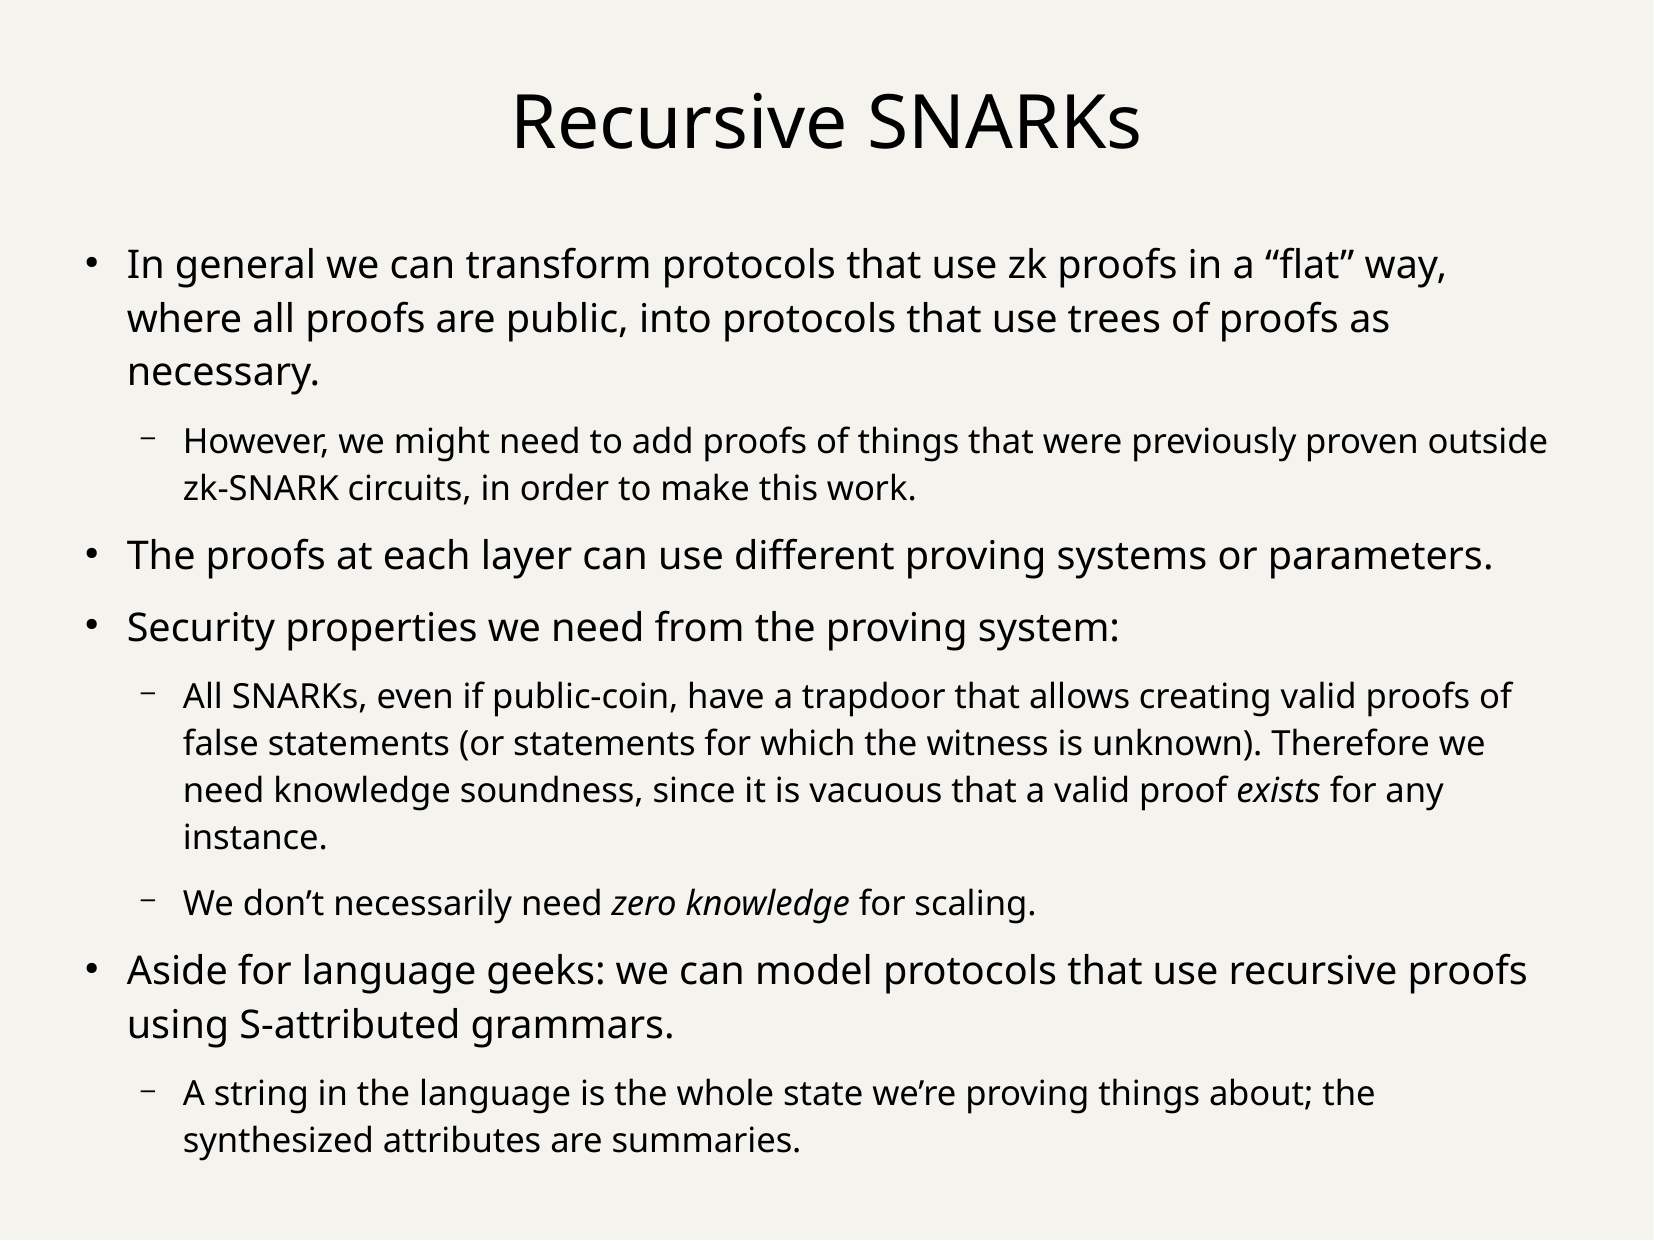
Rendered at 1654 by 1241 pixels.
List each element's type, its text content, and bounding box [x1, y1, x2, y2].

list In general we can transform protocols that use zk proofs in a “flat” way, where all proofs are public, into protocols that use trees of proofs as necessary. However, we might need to add proofs of things that were previously proven outside zk-SNARK circuits, in order to make this work. The proofs at each layer can use different proving systems or parameters. Security properties we need from the proving system: All SNARKs, even if public-coin, have a trapdoor that allows creating valid proofs of false statements (or statements for which the witness is unknown). Therefore we need knowledge soundness, since it is vacuous that a valid proof exists for any instance. We don’t necessarily need zero knowledge for scaling. Aside for language geeks: we can model protocols that use recursive proofs using S-attributed grammars. A string in the language is the whole state we’re proving things about; the synthesized attributes are summaries. [70, 236, 1571, 1170]
title Recursive SNARKs [82, 49, 1571, 189]
